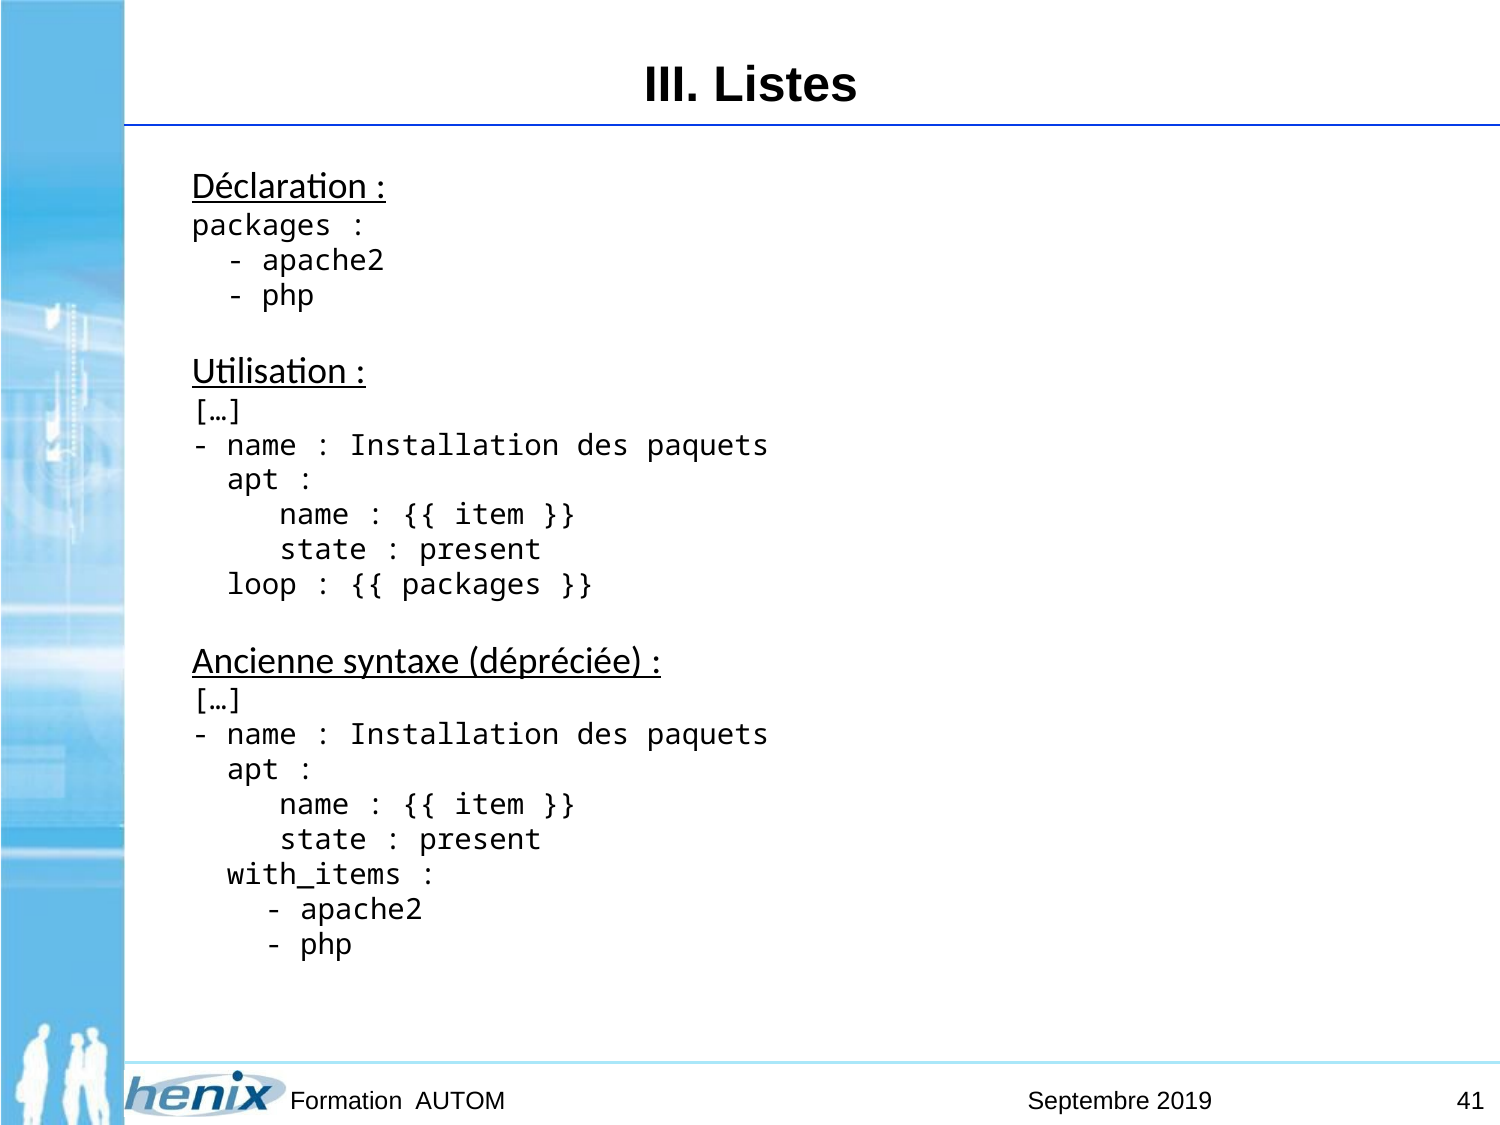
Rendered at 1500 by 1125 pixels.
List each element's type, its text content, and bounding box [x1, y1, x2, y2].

text_box Déclaration : packages : - apache2 - php Utilisation : […] - name : Installation des paquets apt : name : {{ item }} state : present loop : {{ packages }} Ancienne syntaxe (dépréciée) : […] - name : Installation des paquets apt : name : {{ item }} state : present with_items : - apache2 - php [177, 153, 1406, 1013]
text_box Formation AUTOM [288, 1084, 507, 1115]
text_box <numéro> [1452, 1084, 1490, 1115]
text_box Septembre 2019 [1025, 1084, 1276, 1115]
text_box [123, 1070, 287, 1117]
text_box III. Listes [138, 50, 1363, 112]
picture [0, 0, 126, 1125]
